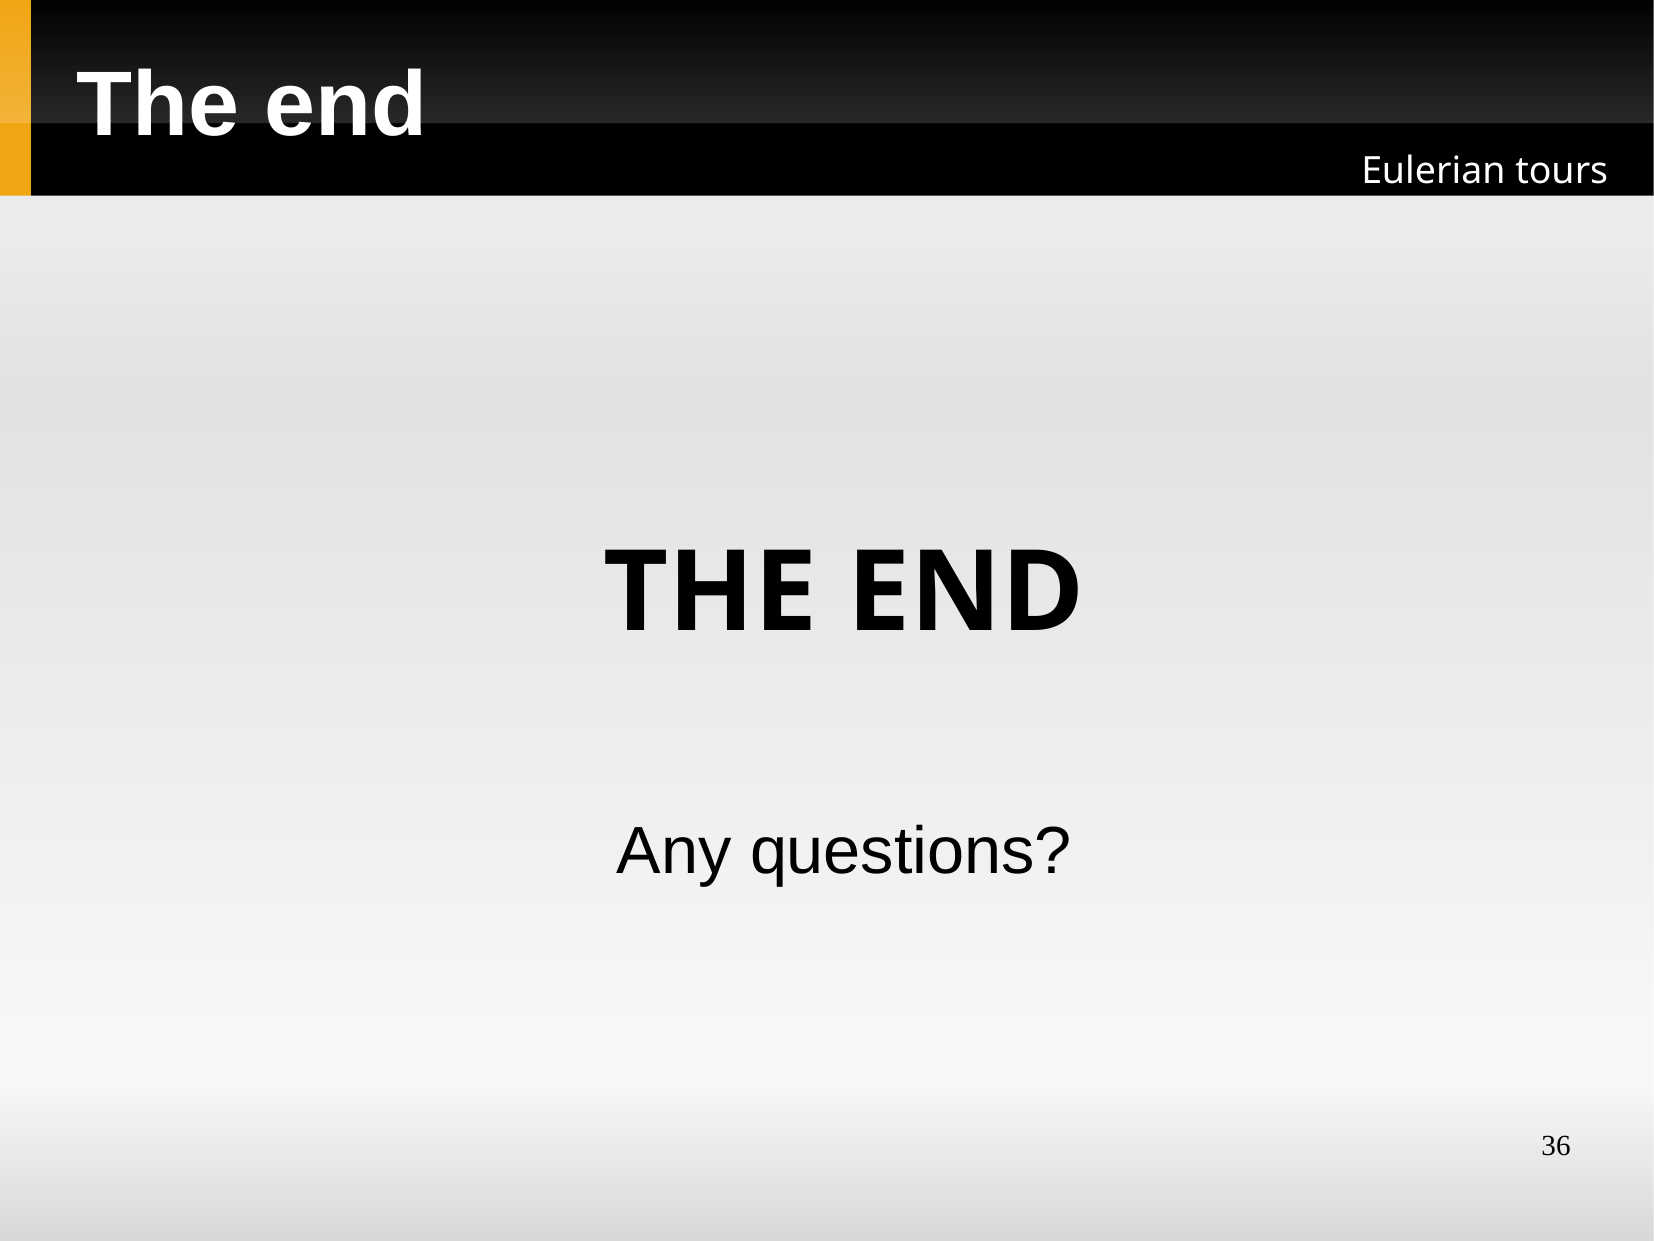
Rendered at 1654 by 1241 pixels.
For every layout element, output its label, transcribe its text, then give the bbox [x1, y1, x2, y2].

picture [0, 0, 1654, 1241]
subtitle THE END Any questions? [82, 297, 1571, 1102]
title The end [76, 0, 1565, 208]
